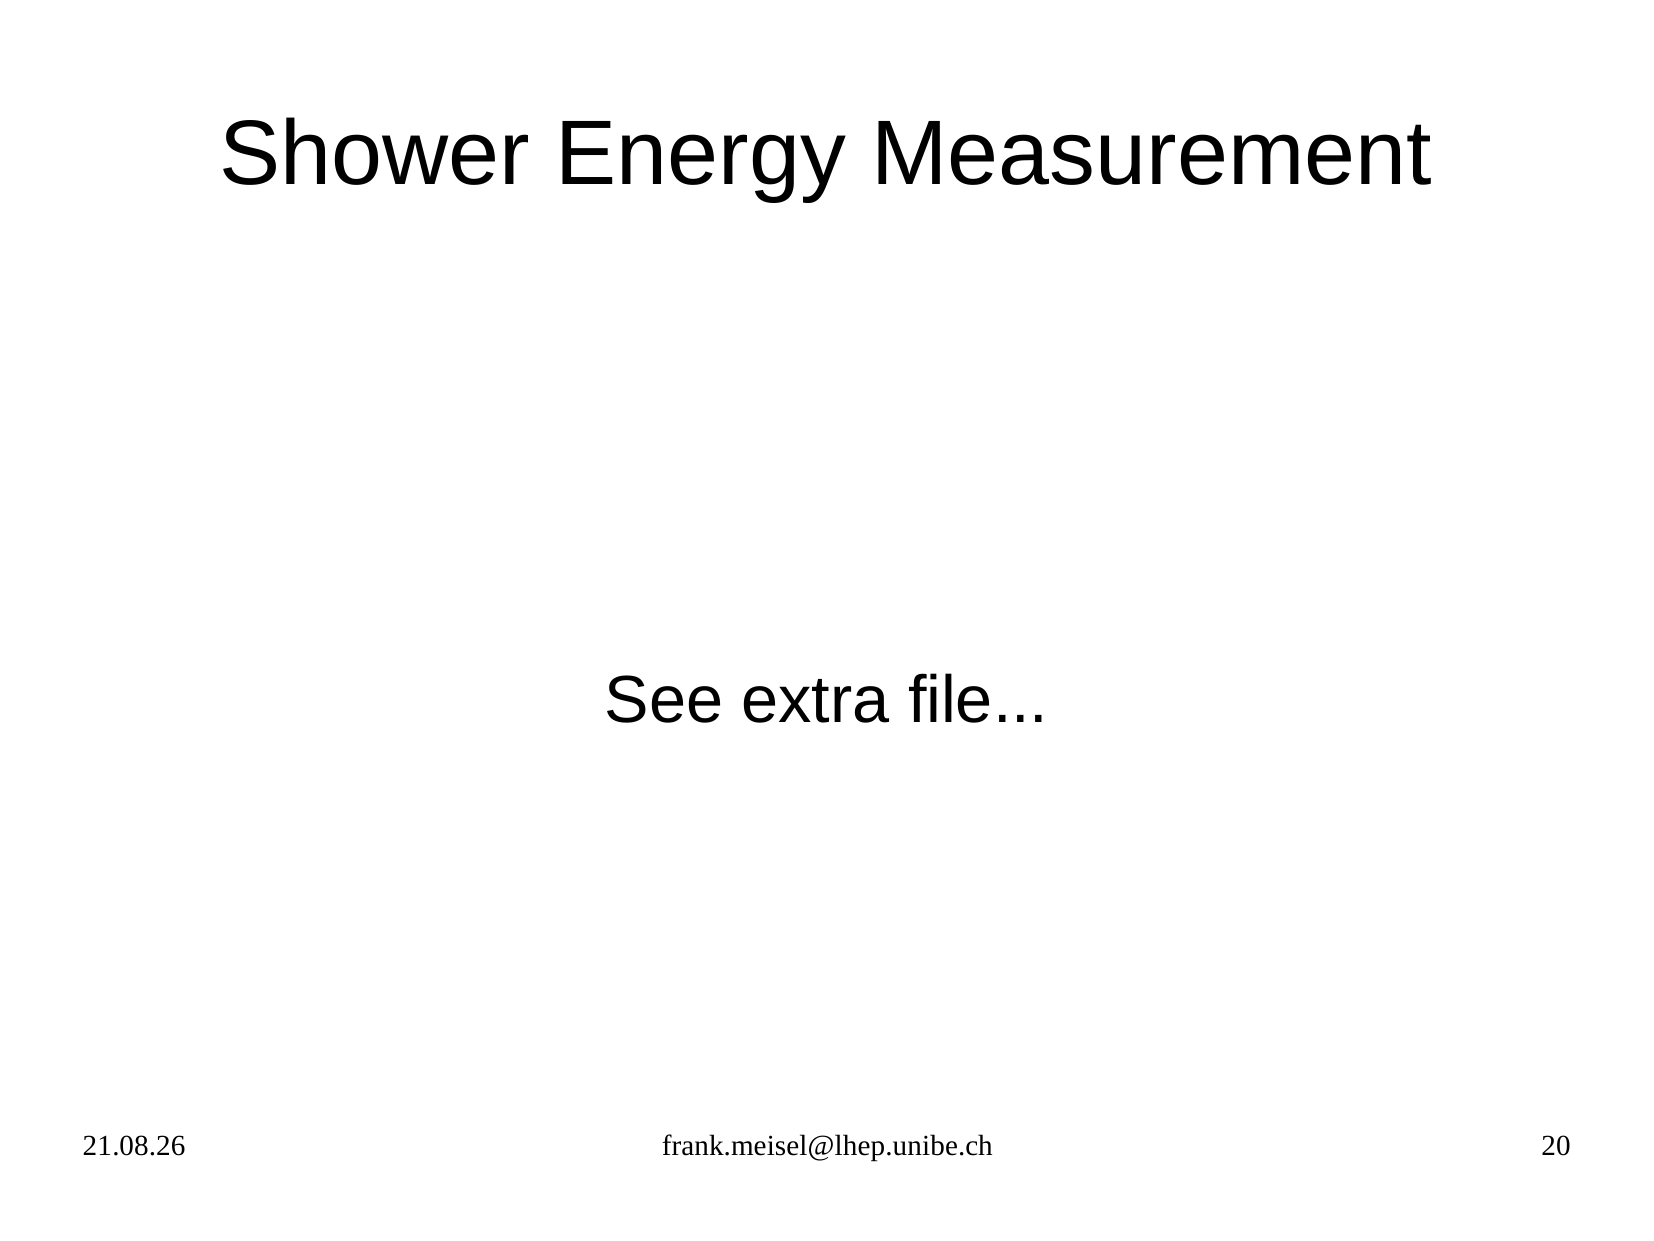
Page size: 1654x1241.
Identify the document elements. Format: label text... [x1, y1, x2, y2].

title Shower Energy Measurement [82, 49, 1571, 257]
subtitle See extra file... [82, 290, 1571, 1109]
